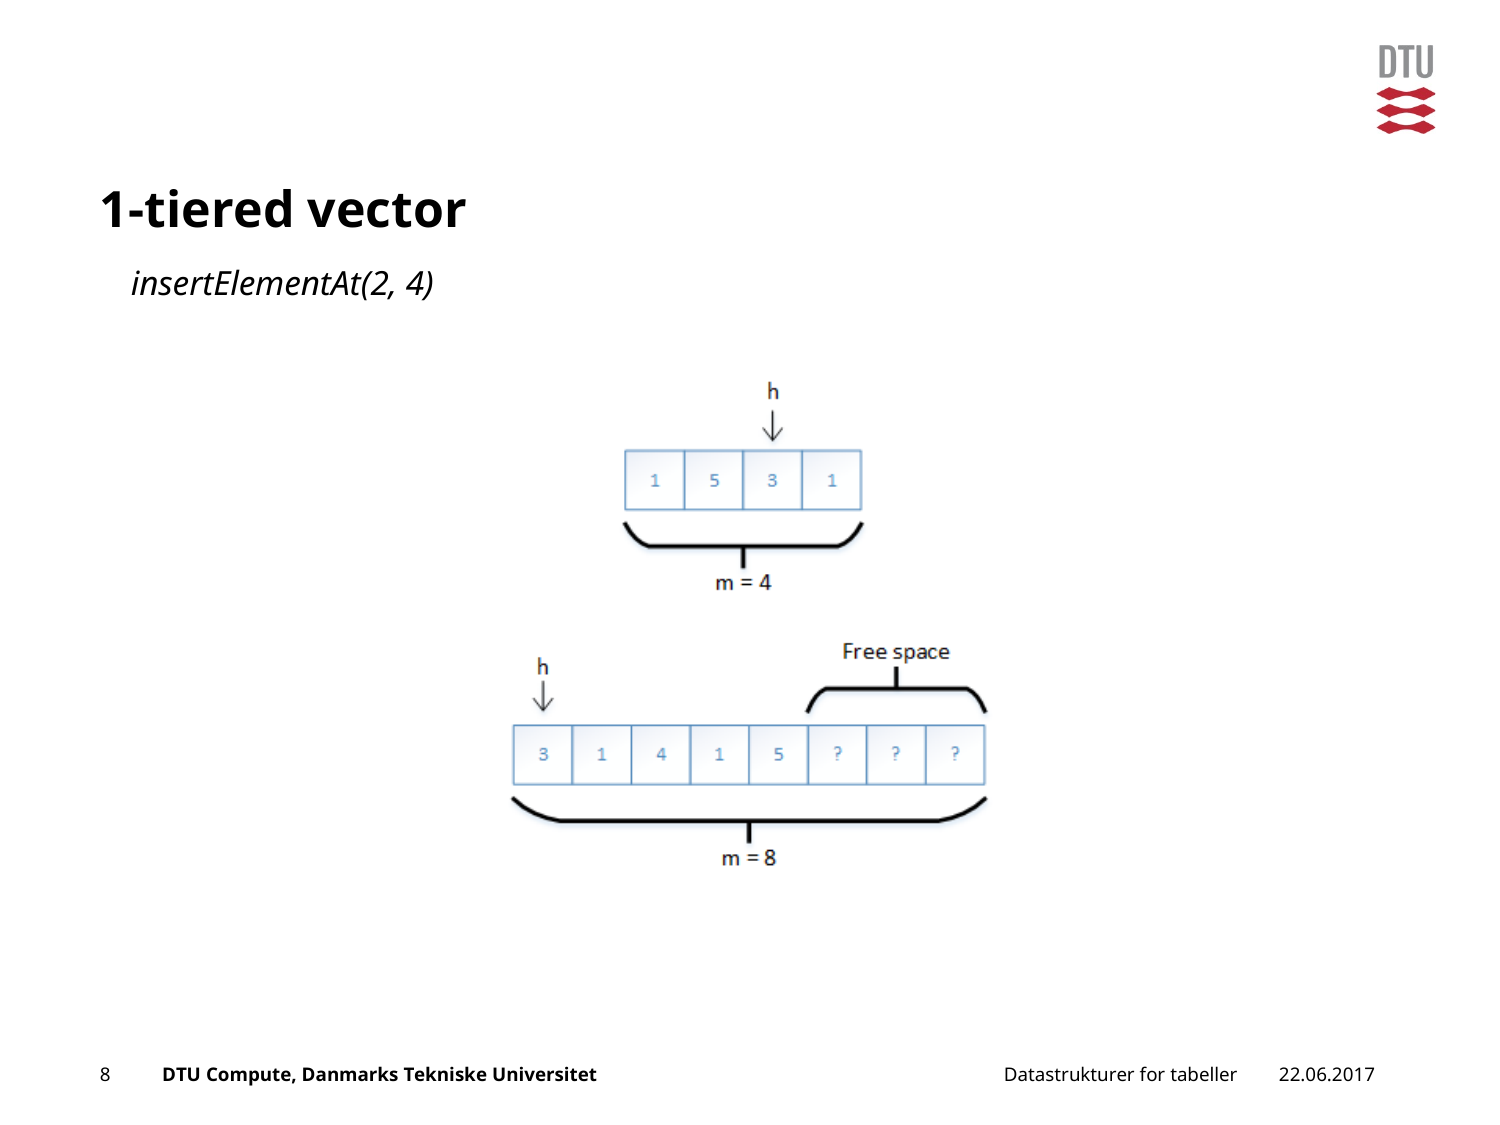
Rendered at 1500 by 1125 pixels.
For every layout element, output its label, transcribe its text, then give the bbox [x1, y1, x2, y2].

title 1-tiered vector [99, 49, 1375, 238]
list insertElementAt(2, 4) [99, 262, 1375, 1012]
picture [1356, 45, 1436, 134]
